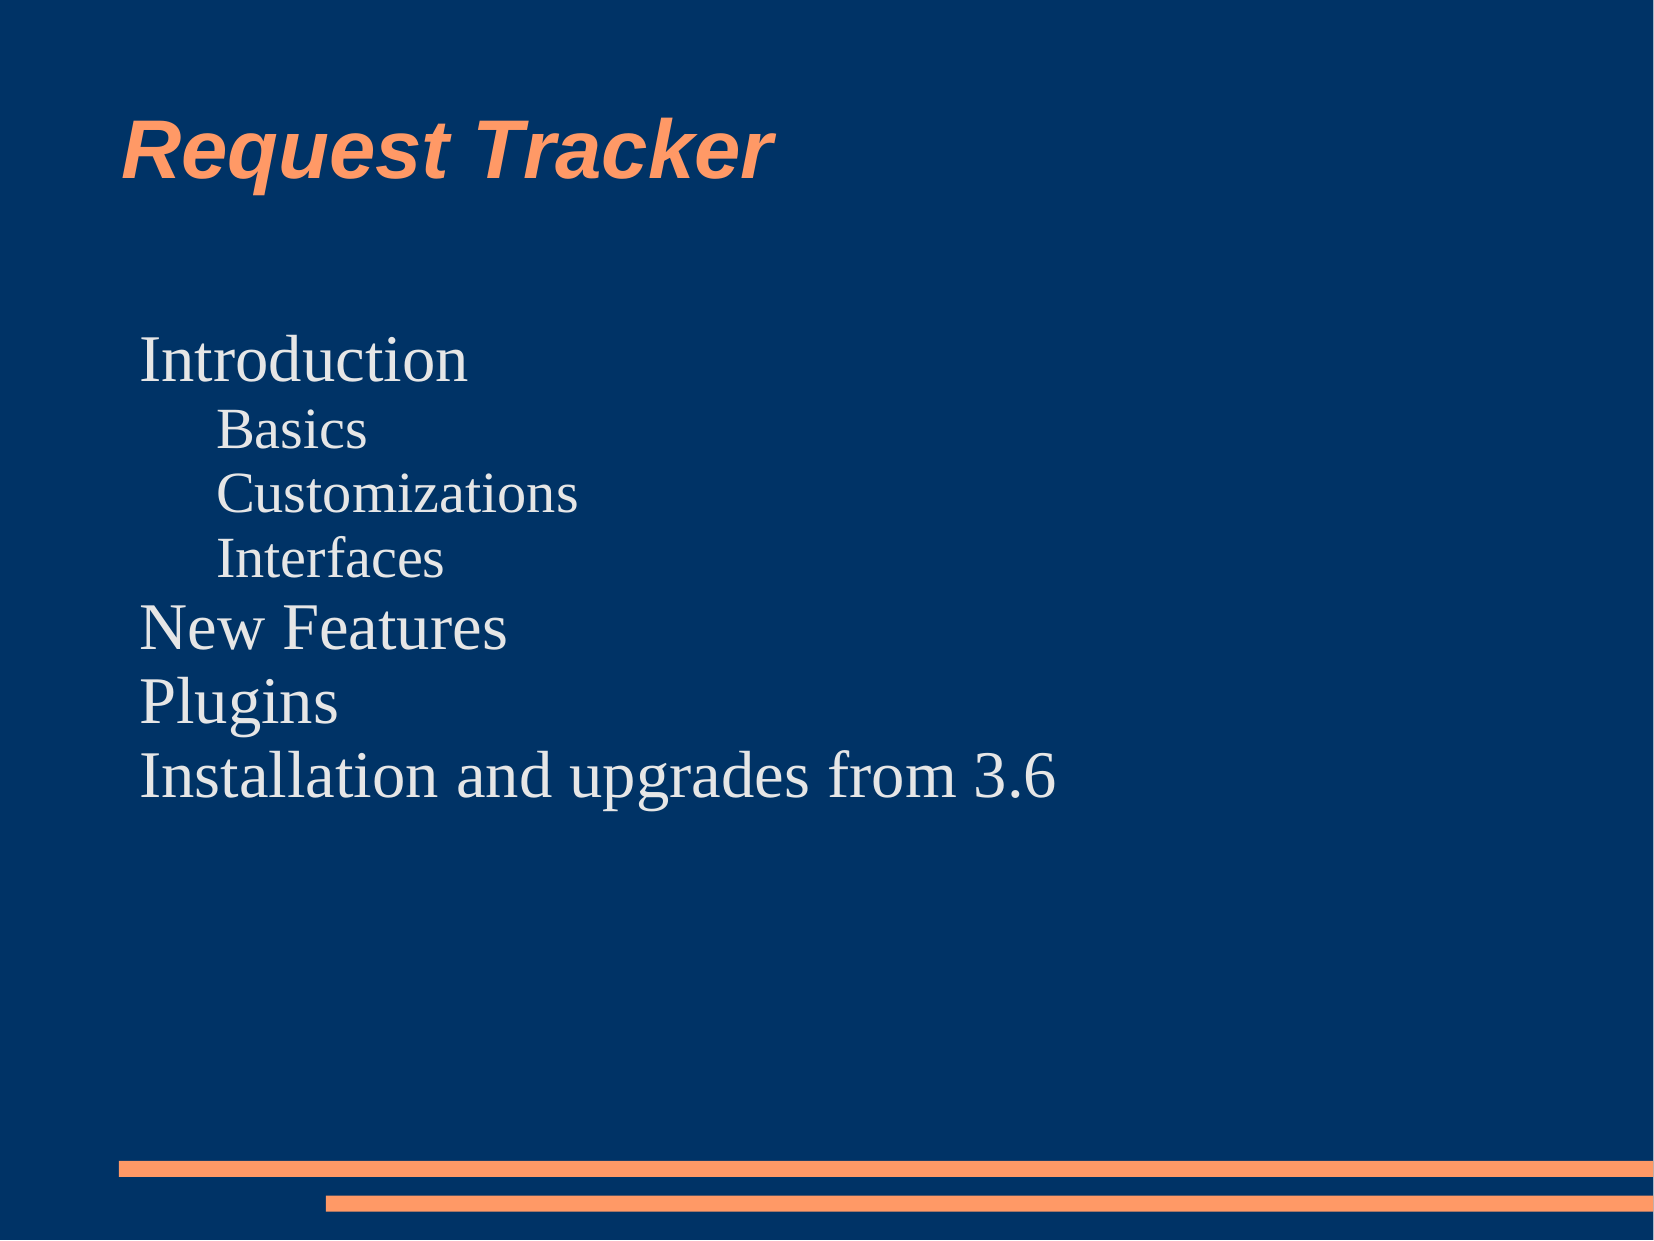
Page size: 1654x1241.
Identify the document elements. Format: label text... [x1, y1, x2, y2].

title Request Tracker [121, 53, 1534, 247]
list Introduction Basics Customizations Interfaces New Features Plugins Installation and upgrades from 3.6 [121, 322, 1561, 1118]
